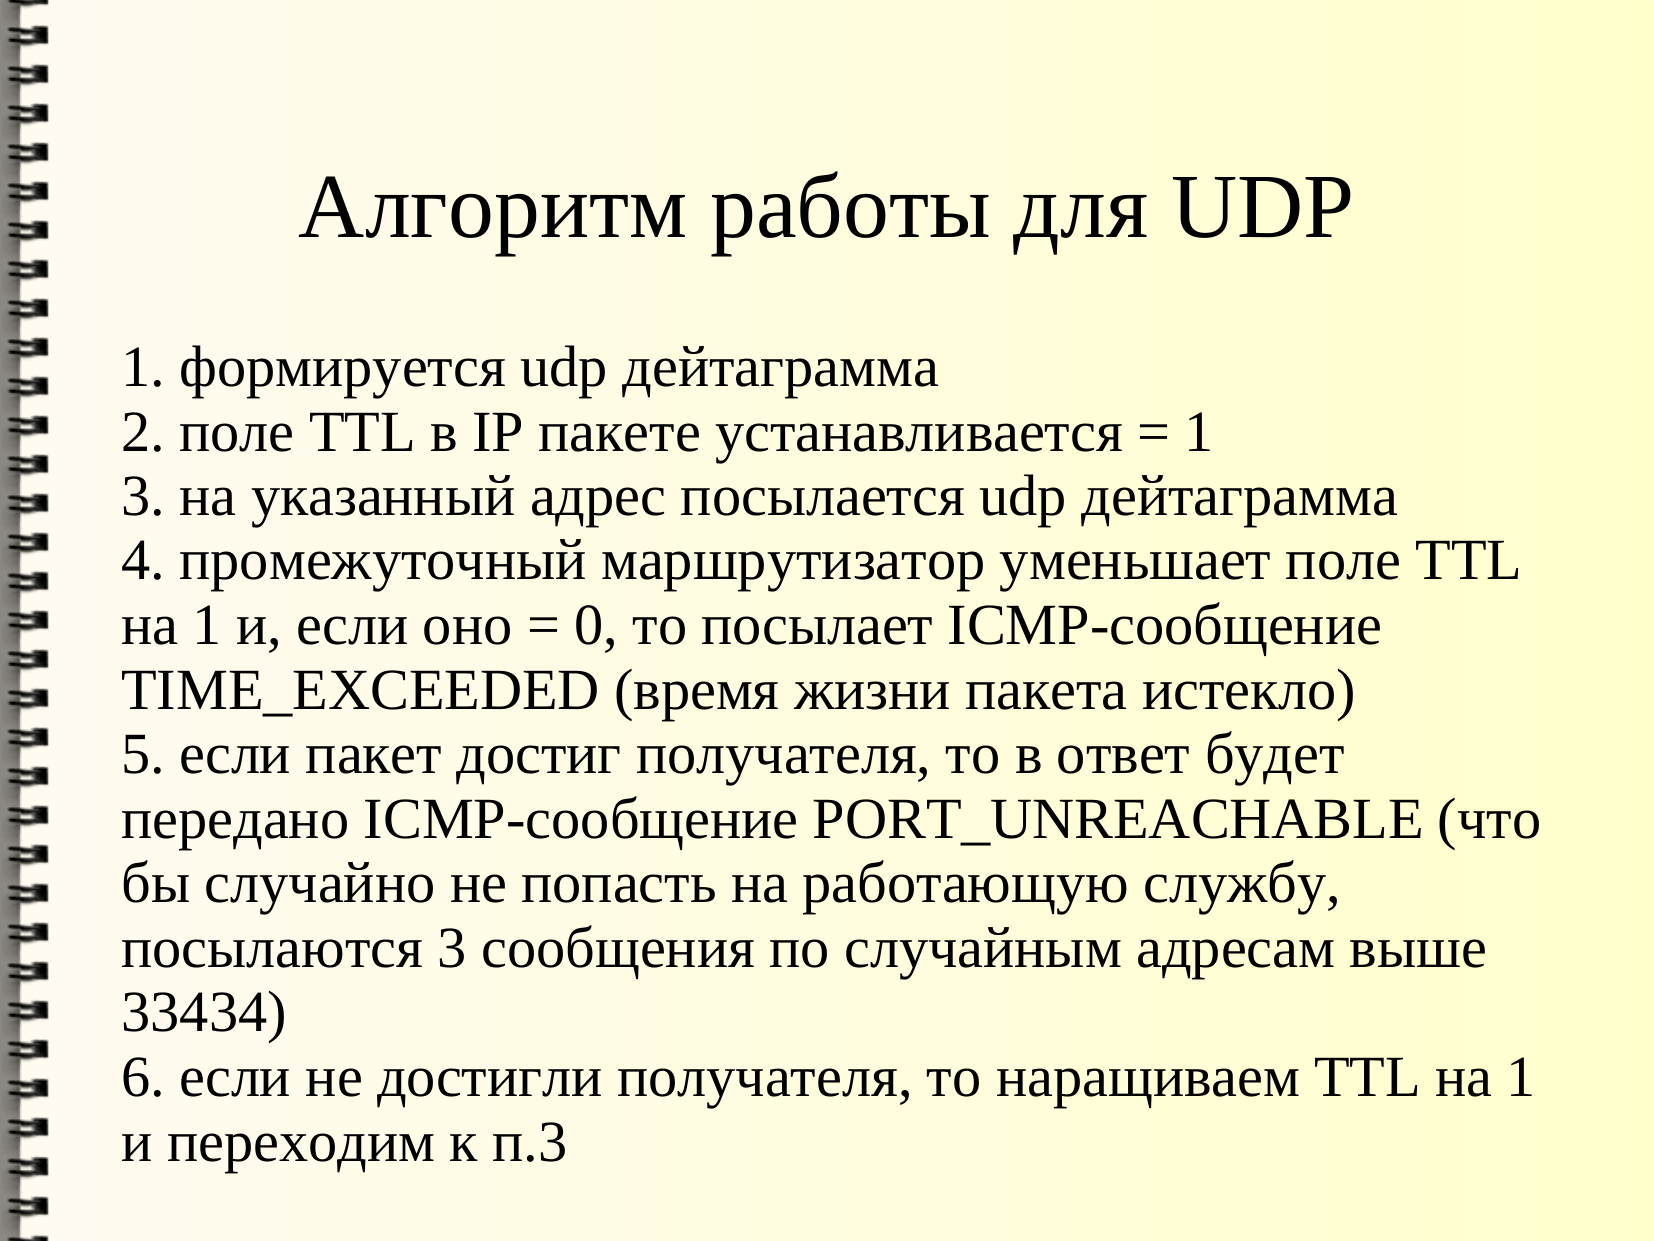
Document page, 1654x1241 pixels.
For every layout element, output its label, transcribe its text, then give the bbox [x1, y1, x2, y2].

title Алгоритм работы для UDP [121, 110, 1534, 303]
subtitle формируется udp дейтаграмма поле TTL в IP пакете устанавливается = 1 на указанный адрес посылается udp дейтаграмма промежуточный маршрутизатор уменьшает поле TTL на 1 и, если оно = 0, то посылает ICMP-сообщение TIME_EXCEEDED (время жизни пакета истекло) если пакет достиг получателя, то в ответ будет передано ICMP-сообщение PORT_UNREACHABLE (что бы случайно не попасть на работающую службу, посылаются 3 сообщения по случайным адресам выше 33434) если не достигли получателя, то наращиваем TTL на 1 и переходим к п.3 [121, 334, 1565, 1174]
picture [0, 0, 1654, 1241]
